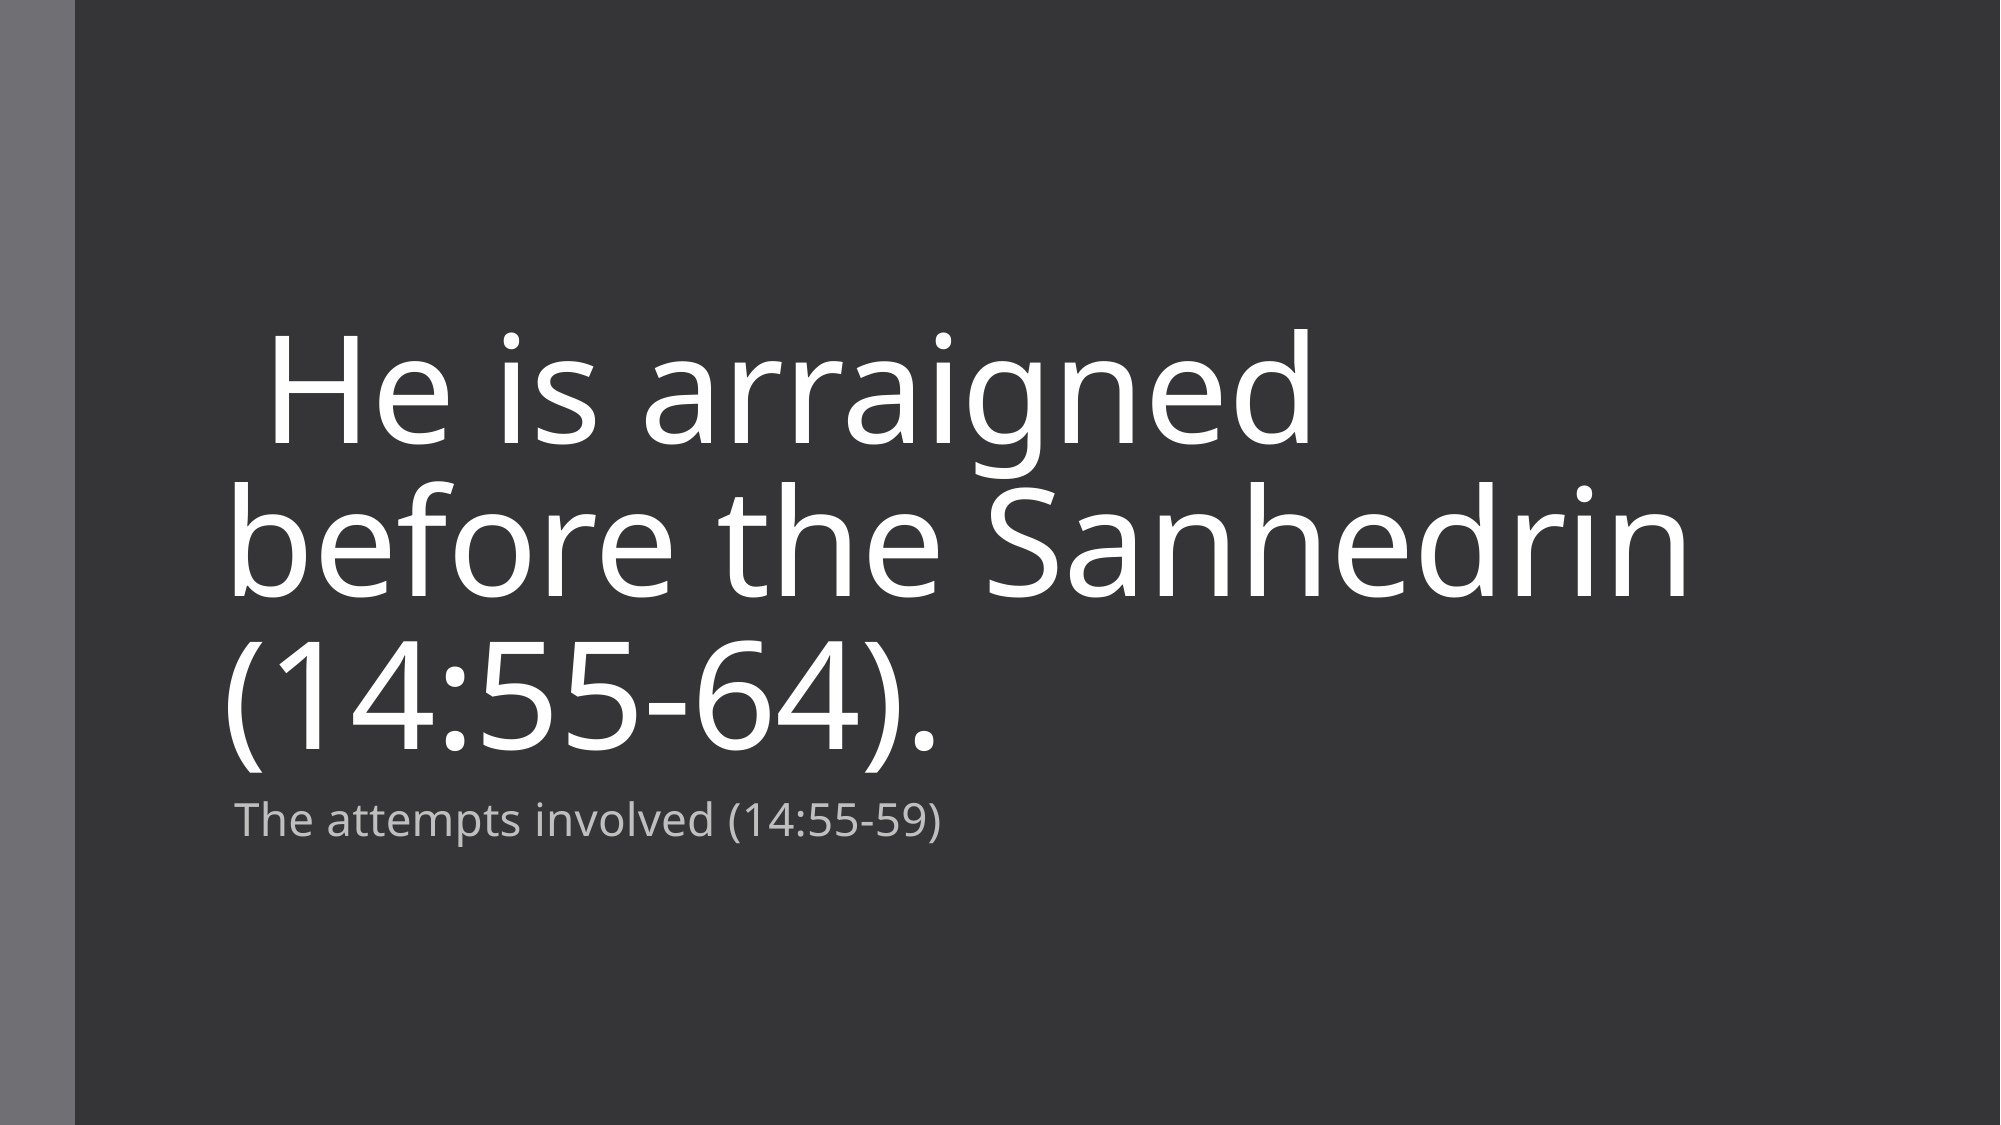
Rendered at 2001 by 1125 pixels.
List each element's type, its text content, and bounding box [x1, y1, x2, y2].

subtitle The attempts involved (14:55-59) [206, 787, 1752, 1066]
title He is arraigned before the Sanhedrin (14:55-64). [206, 124, 1752, 787]
